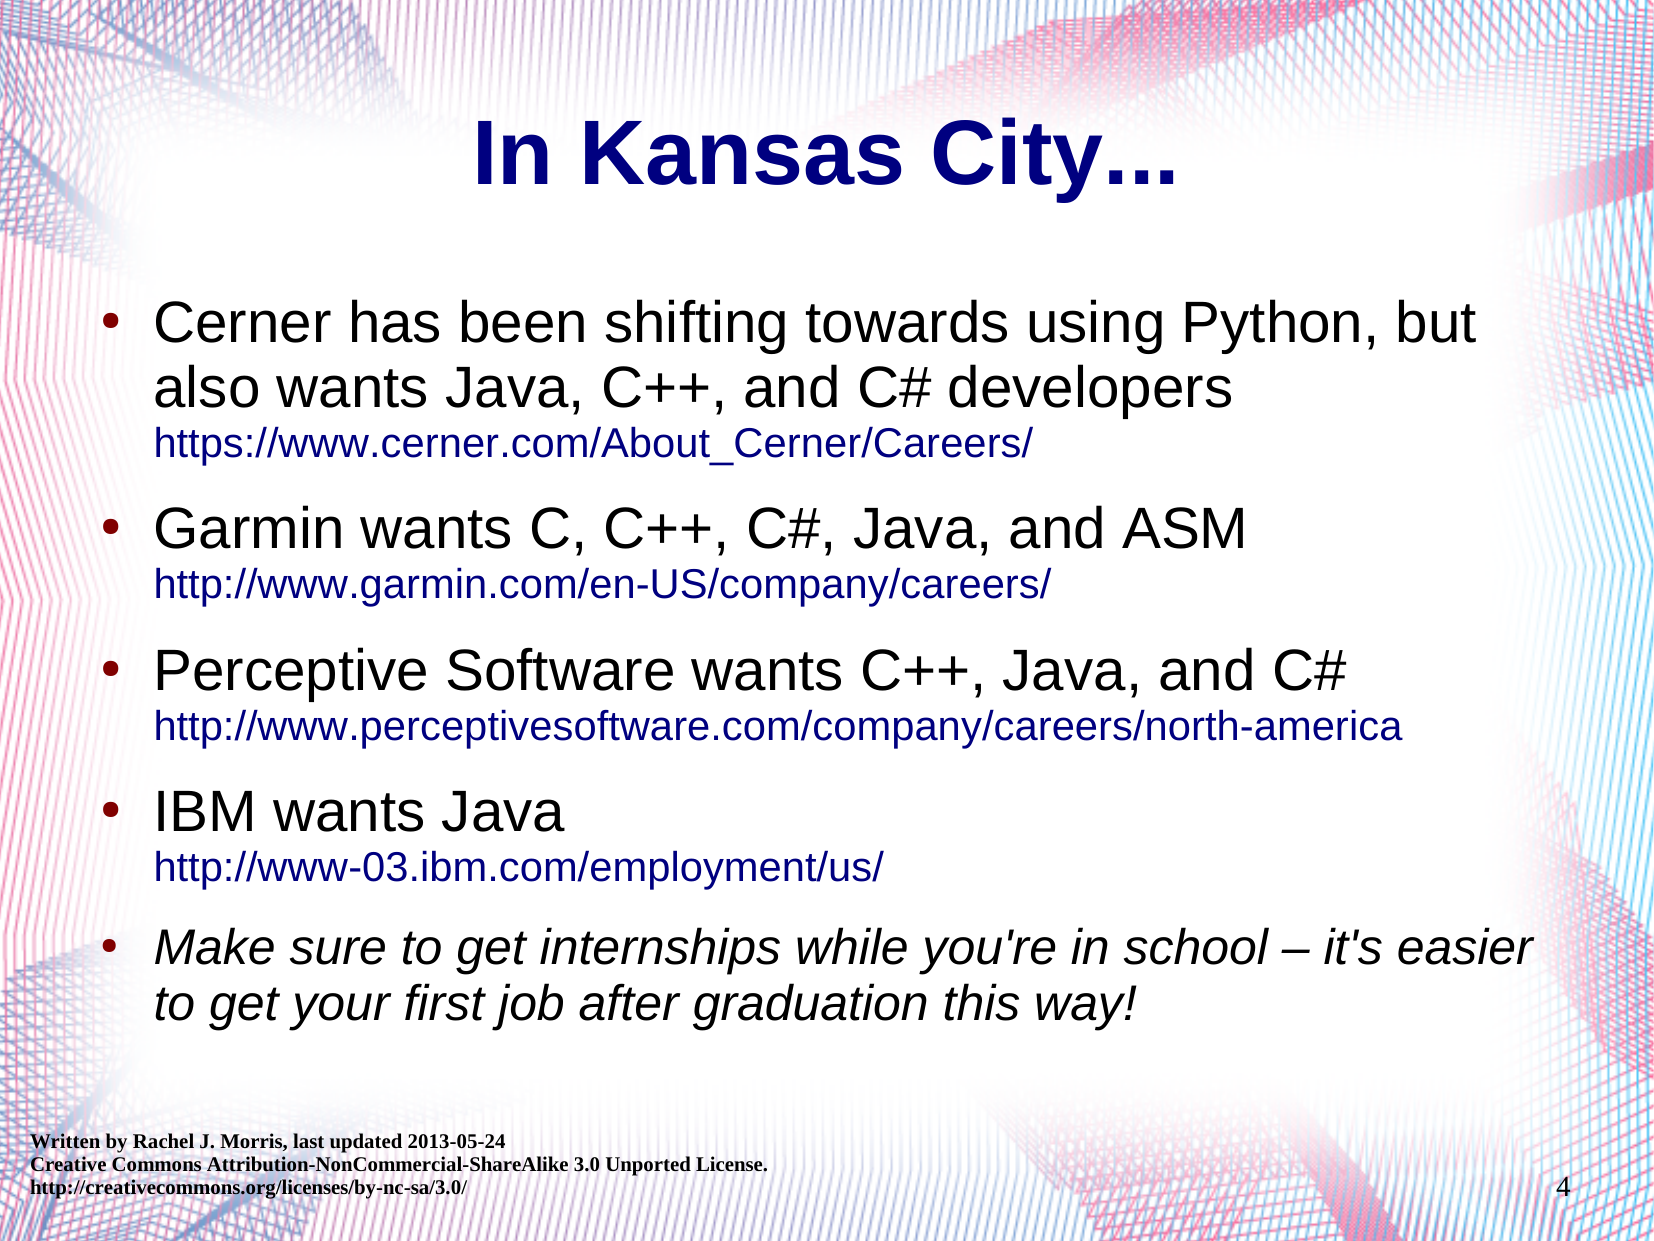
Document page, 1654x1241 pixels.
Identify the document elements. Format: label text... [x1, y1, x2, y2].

picture [0, 0, 1654, 1241]
list Cerner has been shifting towards using Python, but also wants Java, C++, and C# developers https://www.cerner.com/About_Cerner/Careers/ Garmin wants C, C++, C#, Java, and ASM http://www.garmin.com/en-US/company/careers/ Perceptive Software wants C++, Java, and C# http://www.perceptivesoftware.com/company/careers/north-america IBM wants Java http://www-03.ibm.com/employment/us/ Make sure to get internships while you're in school – it's easier to get your first job after graduation this way! [82, 290, 1571, 1031]
title In Kansas City... [82, 49, 1571, 257]
